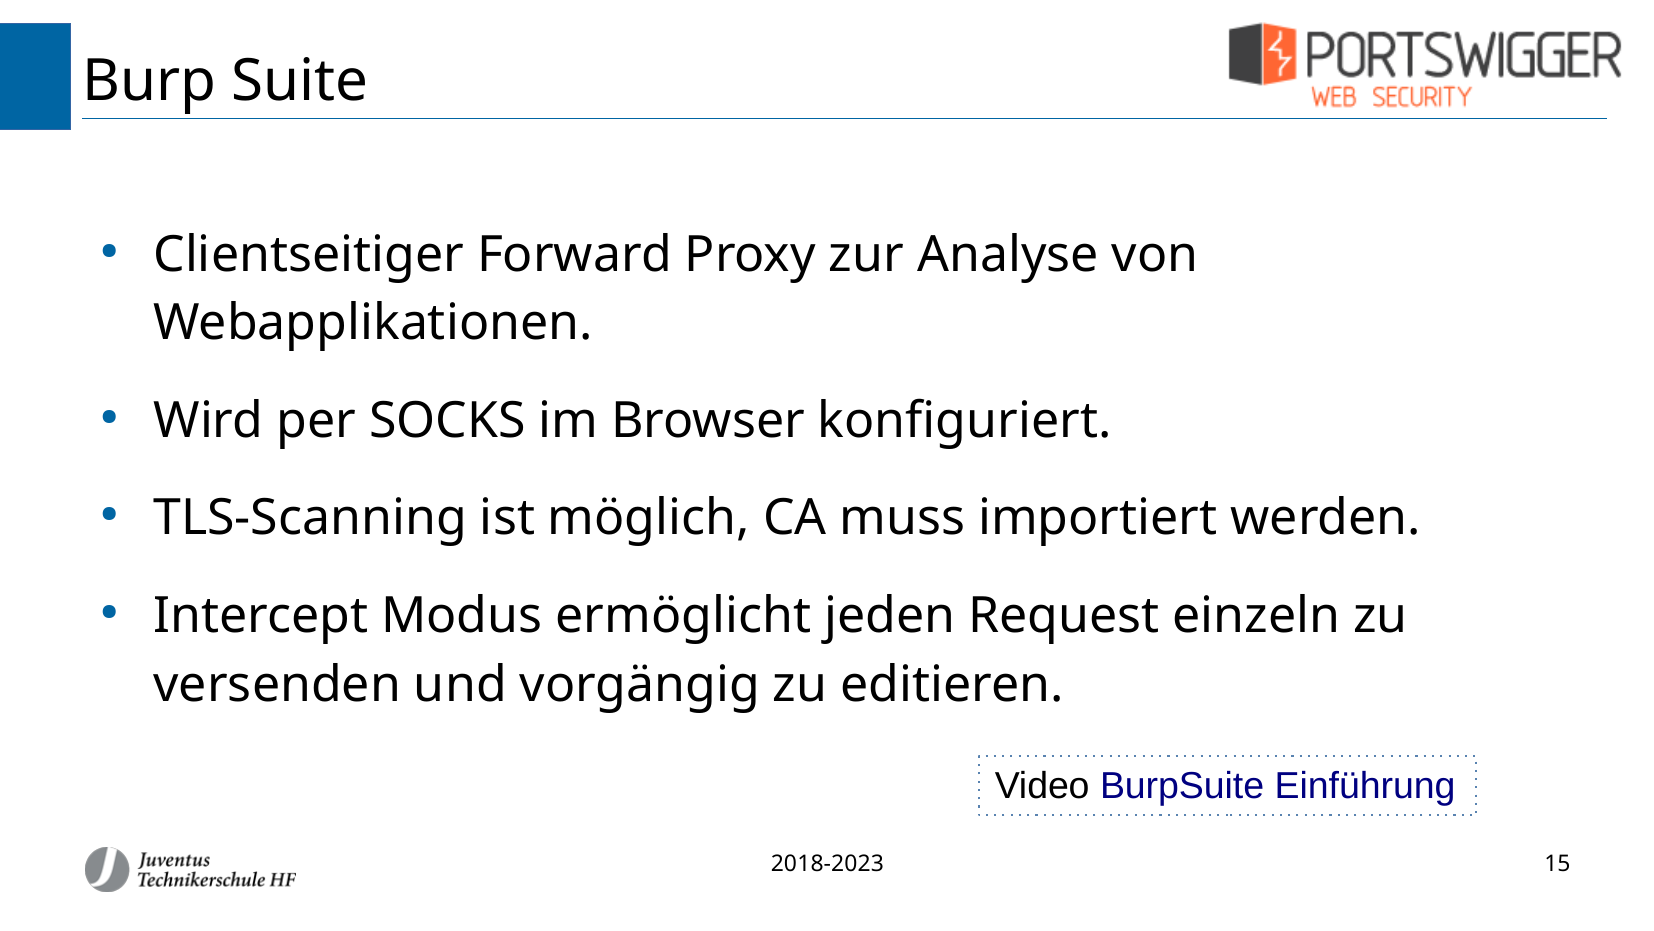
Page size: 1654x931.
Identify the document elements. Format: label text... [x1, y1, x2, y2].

picture [85, 847, 296, 892]
picture [1220, 18, 1629, 117]
list Clientseitiger Forward Proxy zur Analyse von Webapplikationen. Wird per SOCKS im Browser konfiguriert. TLS-Scanning ist möglich, CA muss importiert werden. Intercept Modus ermöglicht jeden Request einzeln zu versenden und vorgängig zu editieren. [82, 217, 1571, 758]
title Burp Suite [82, 37, 1571, 119]
text_box Video BurpSuite Einführung [978, 756, 1477, 816]
